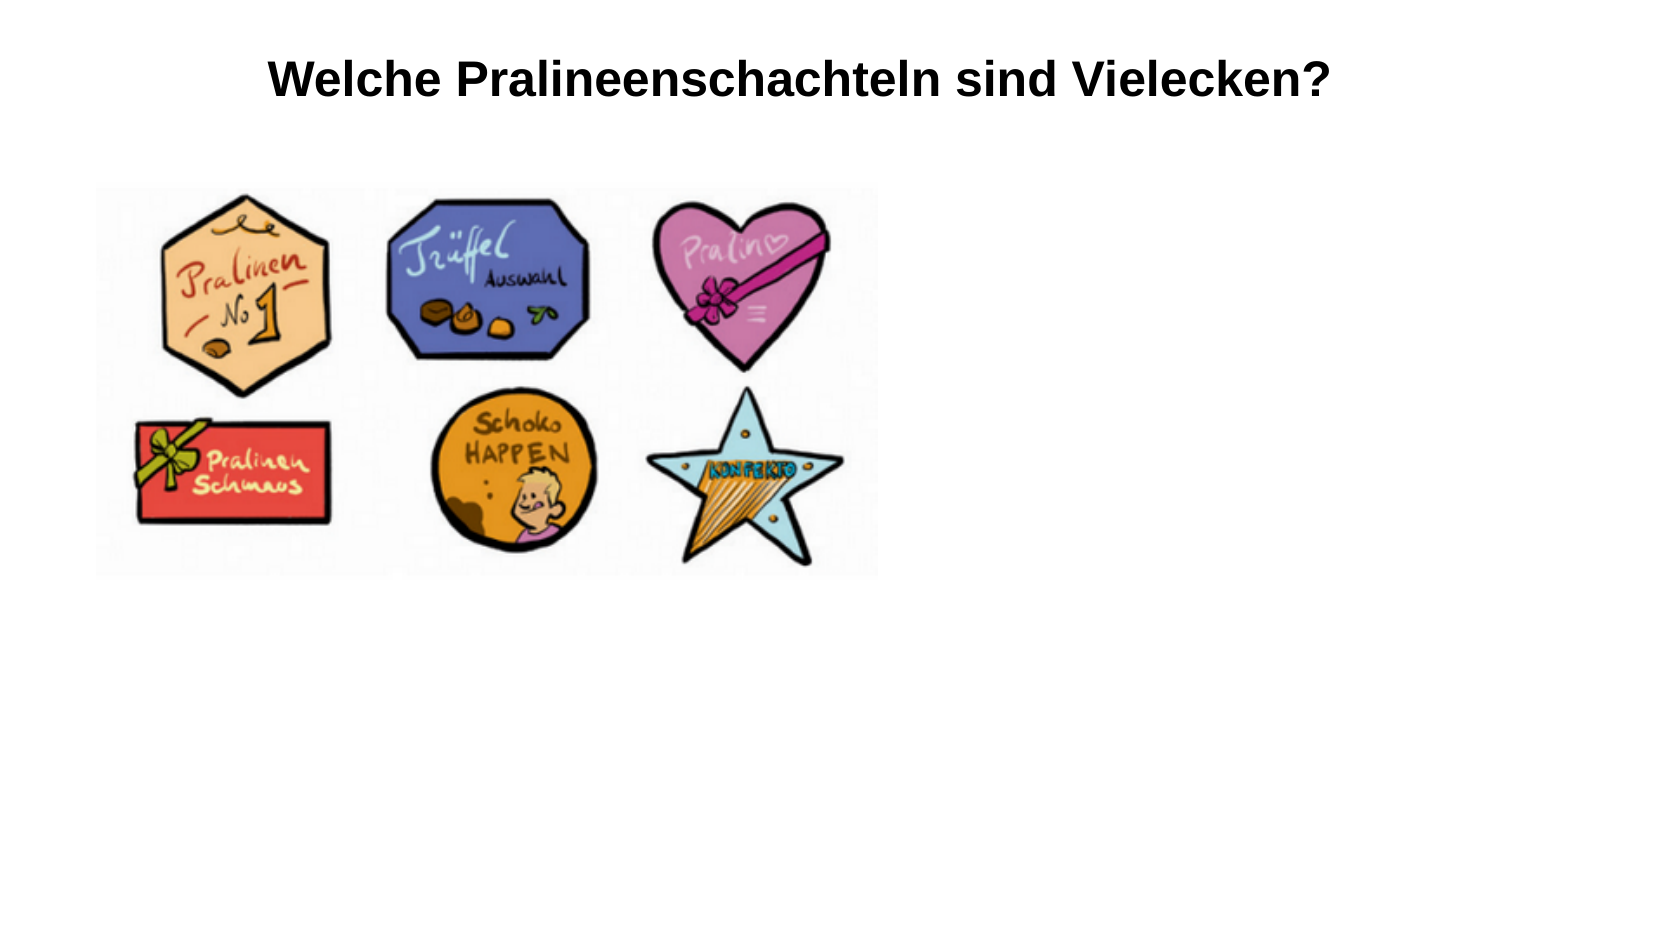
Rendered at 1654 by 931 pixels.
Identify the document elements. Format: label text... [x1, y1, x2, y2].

text_box Welche Pralineenschachteln sind Vielecken? [252, 43, 1399, 143]
picture [96, 161, 878, 592]
